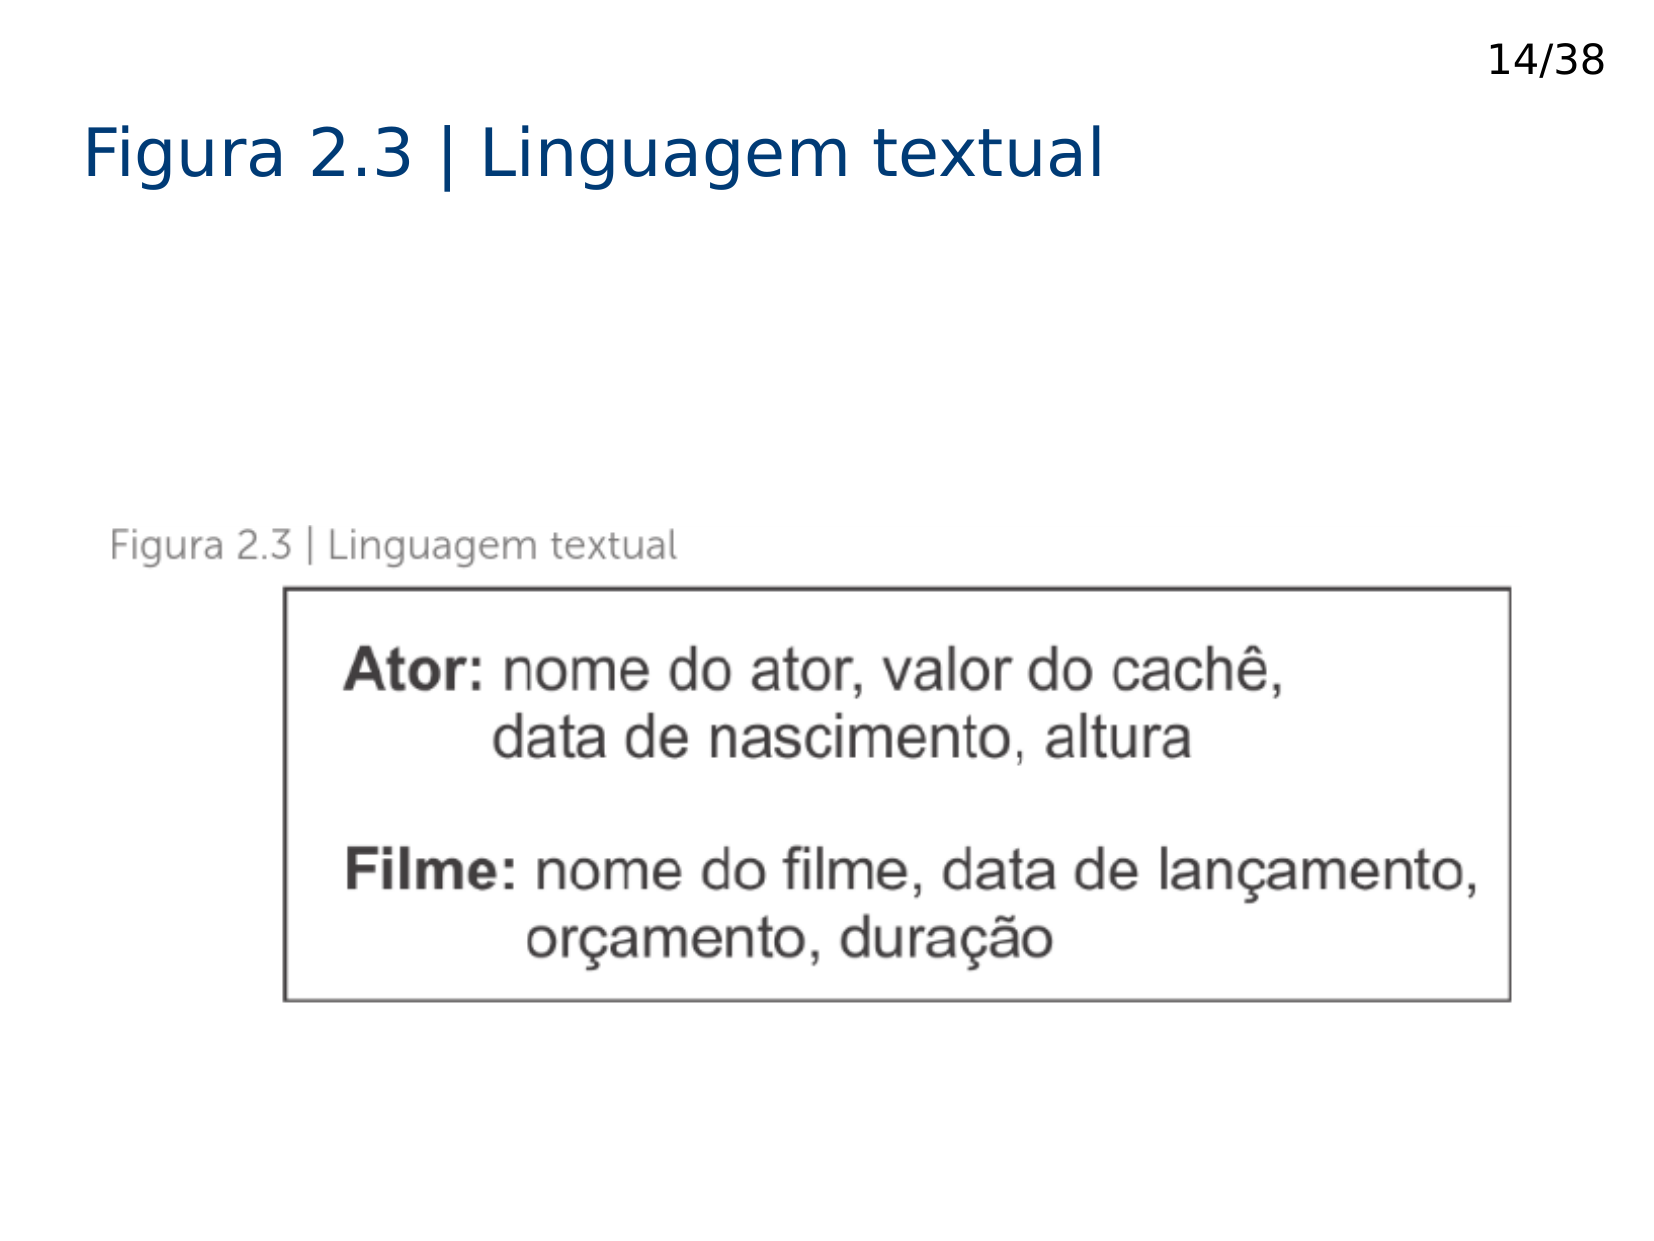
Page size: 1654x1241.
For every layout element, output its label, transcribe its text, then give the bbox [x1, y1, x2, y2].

picture [109, 525, 1522, 1013]
title Figura 2.3 | Linguagem textual [82, 82, 1571, 224]
